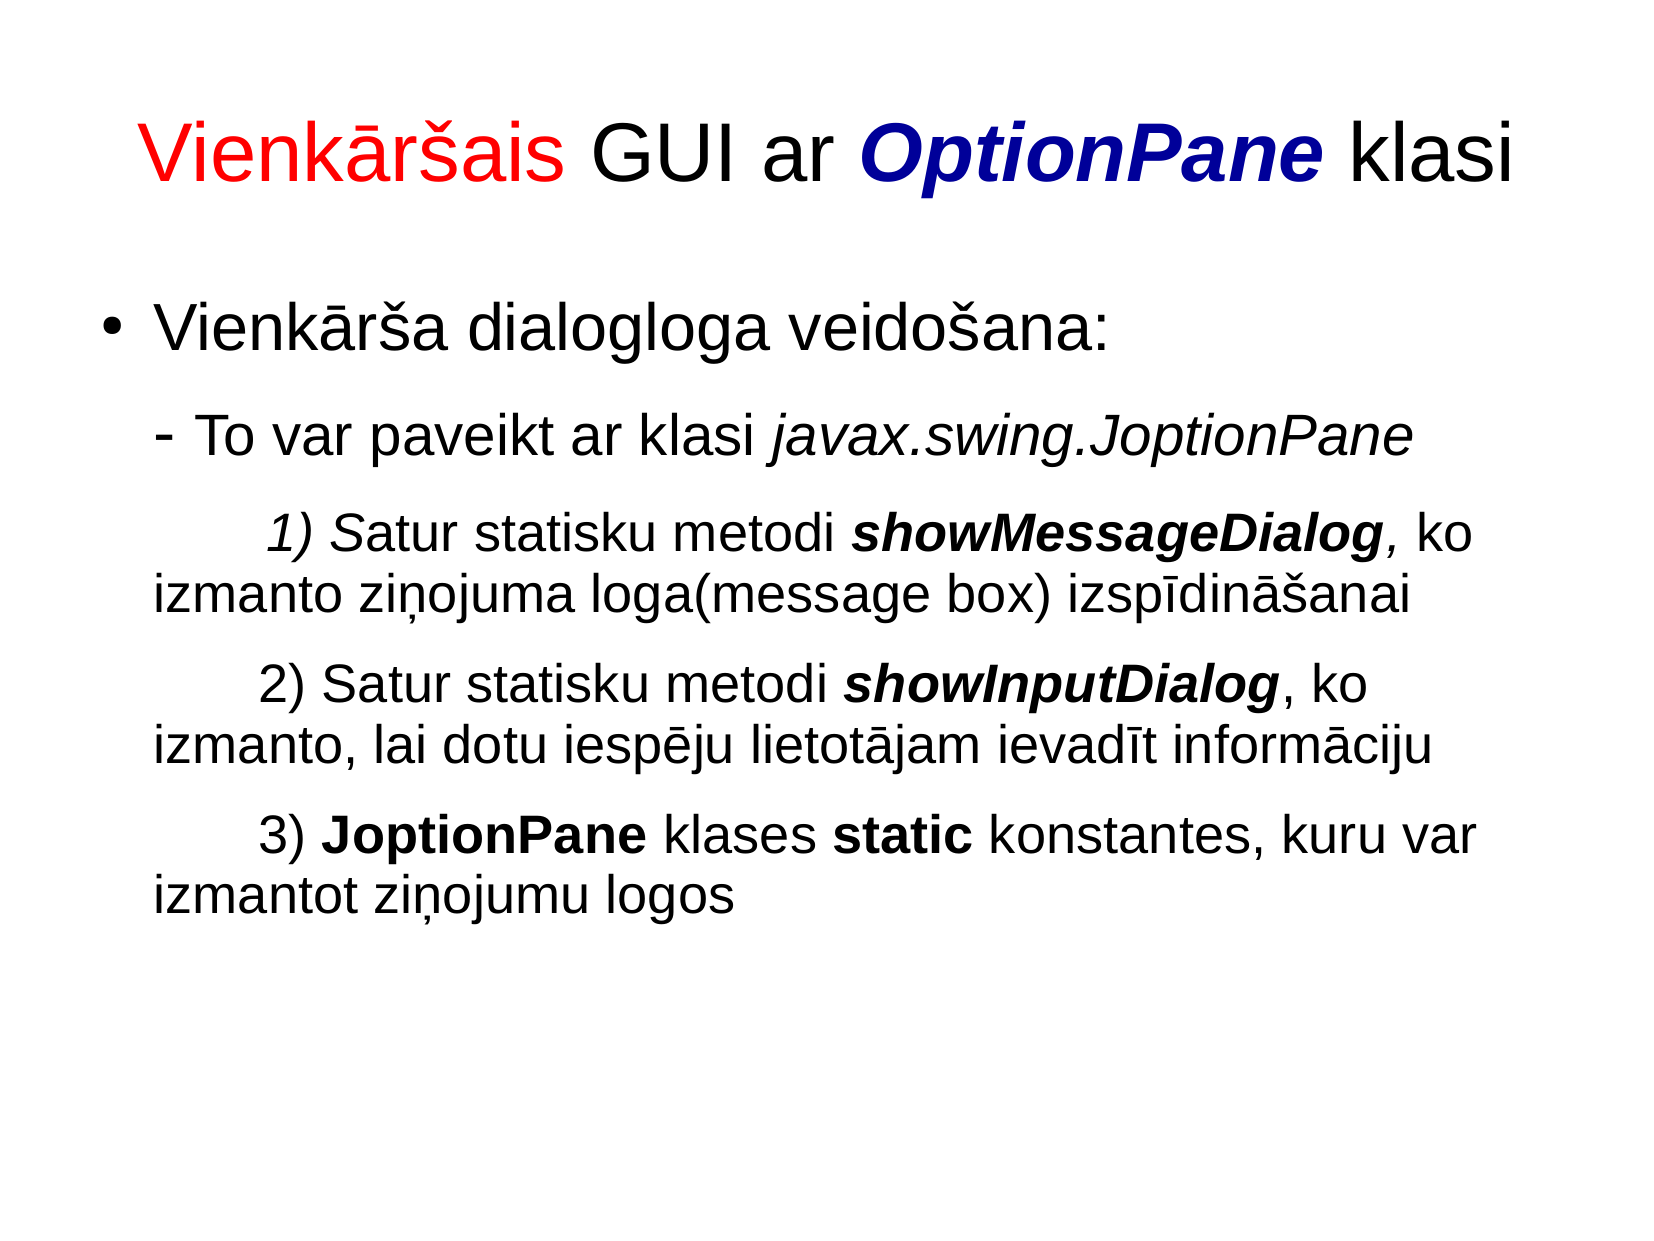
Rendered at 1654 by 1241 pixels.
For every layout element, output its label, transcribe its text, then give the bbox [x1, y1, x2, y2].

title Vienkāršais GUI ar OptionPane klasi [82, 49, 1571, 257]
list Vienkārša dialogloga veidošana: - To var paveikt ar klasi javax.swing.JoptionPane 1) Satur statisku metodi showMessageDialog, ko izmanto ziņojuma loga(message box) izspīdināšanai 2) Satur statisku metodi showInputDialog, ko izmanto, lai dotu iespēju lietotājam ievadīt informāciju 3) JoptionPane klases static konstantes, kuru var izmantot ziņojumu logos [82, 290, 1538, 1010]
